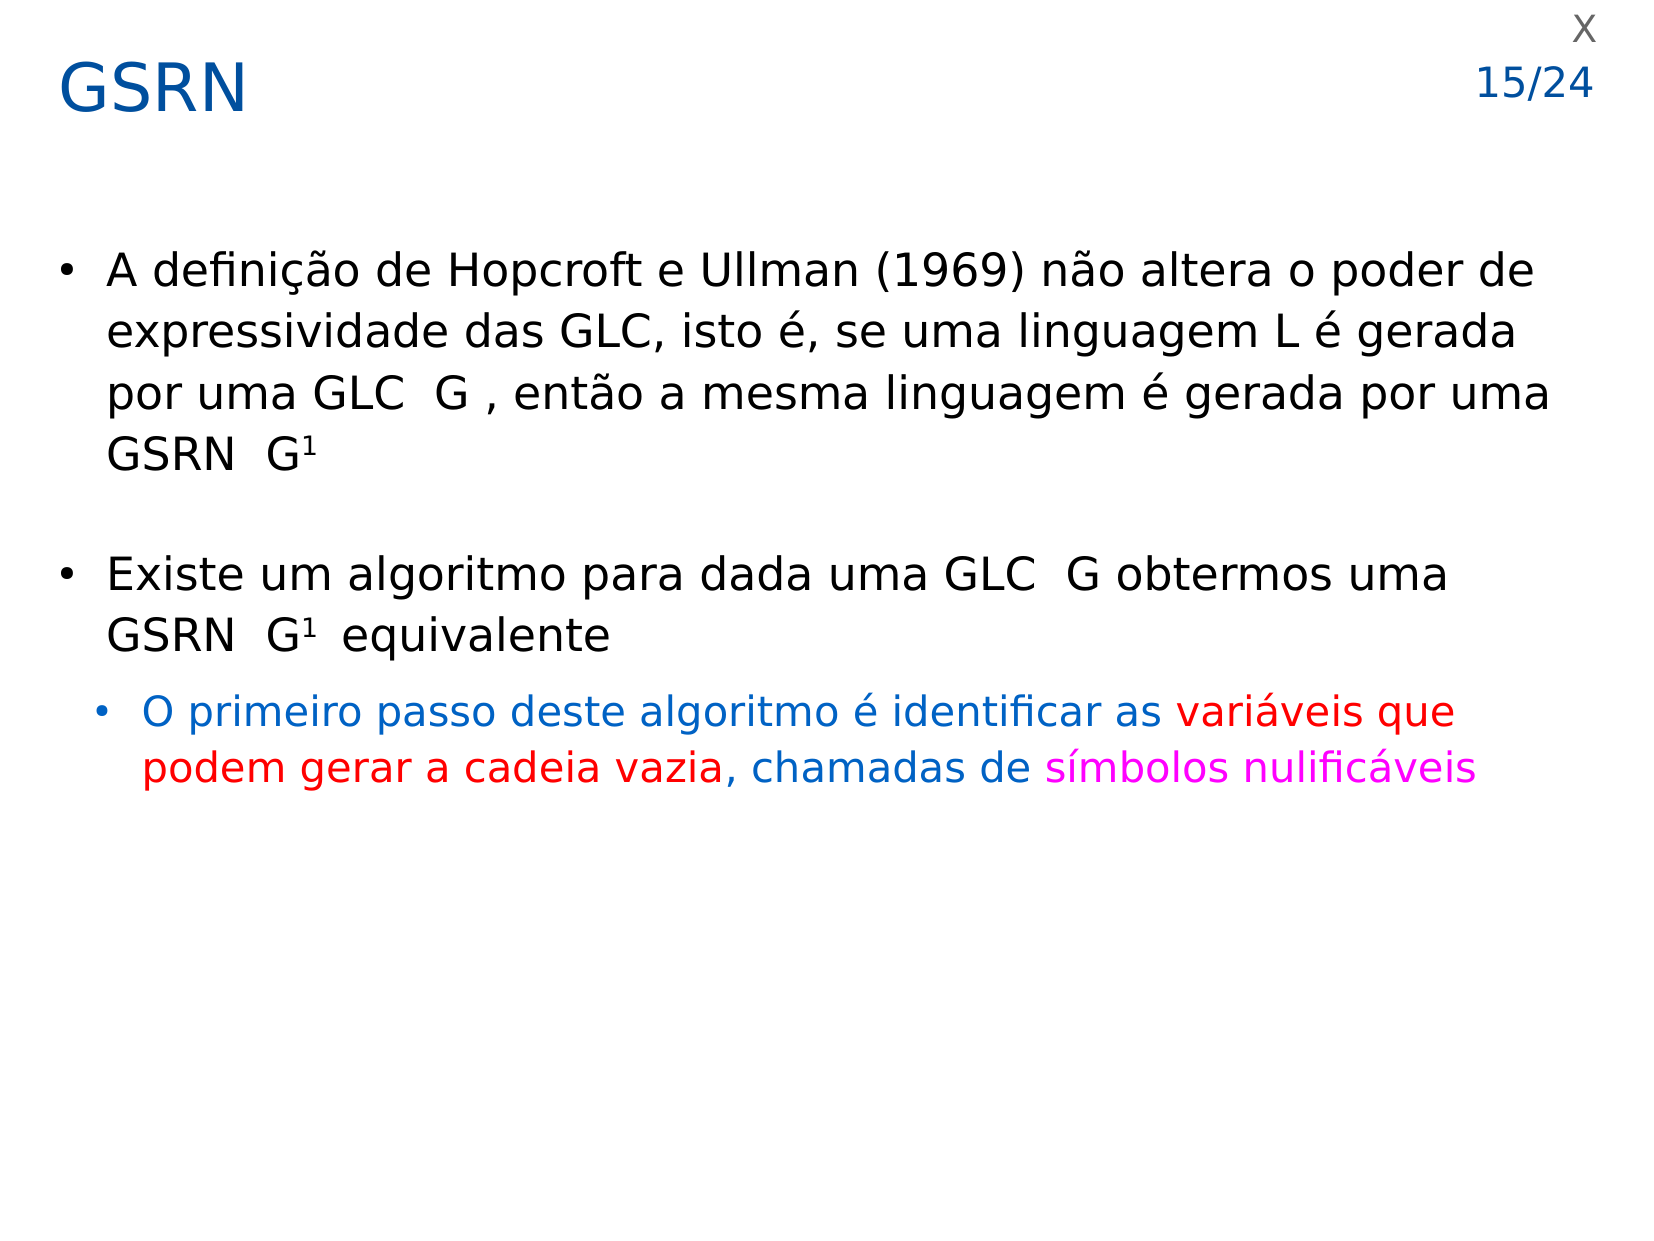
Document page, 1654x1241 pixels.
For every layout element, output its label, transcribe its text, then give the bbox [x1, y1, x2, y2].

list A definição de Hopcroft e Ullman (1969) não altera o poder de expressividade das GLC, isto é, se uma linguagem L é gerada por uma GLC G , então a mesma linguagem é gerada por uma GSRN G1 Existe um algoritmo para dada uma GLC G obtermos uma GSRN G1 equivalente O primeiro passo deste algoritmo é identificar as variáveis que podem gerar a cadeia vazia, chamadas de símbolos nulificáveis [59, 236, 1595, 1211]
text_box X [1375, 0, 1613, 64]
title GSRN [59, 29, 1625, 148]
